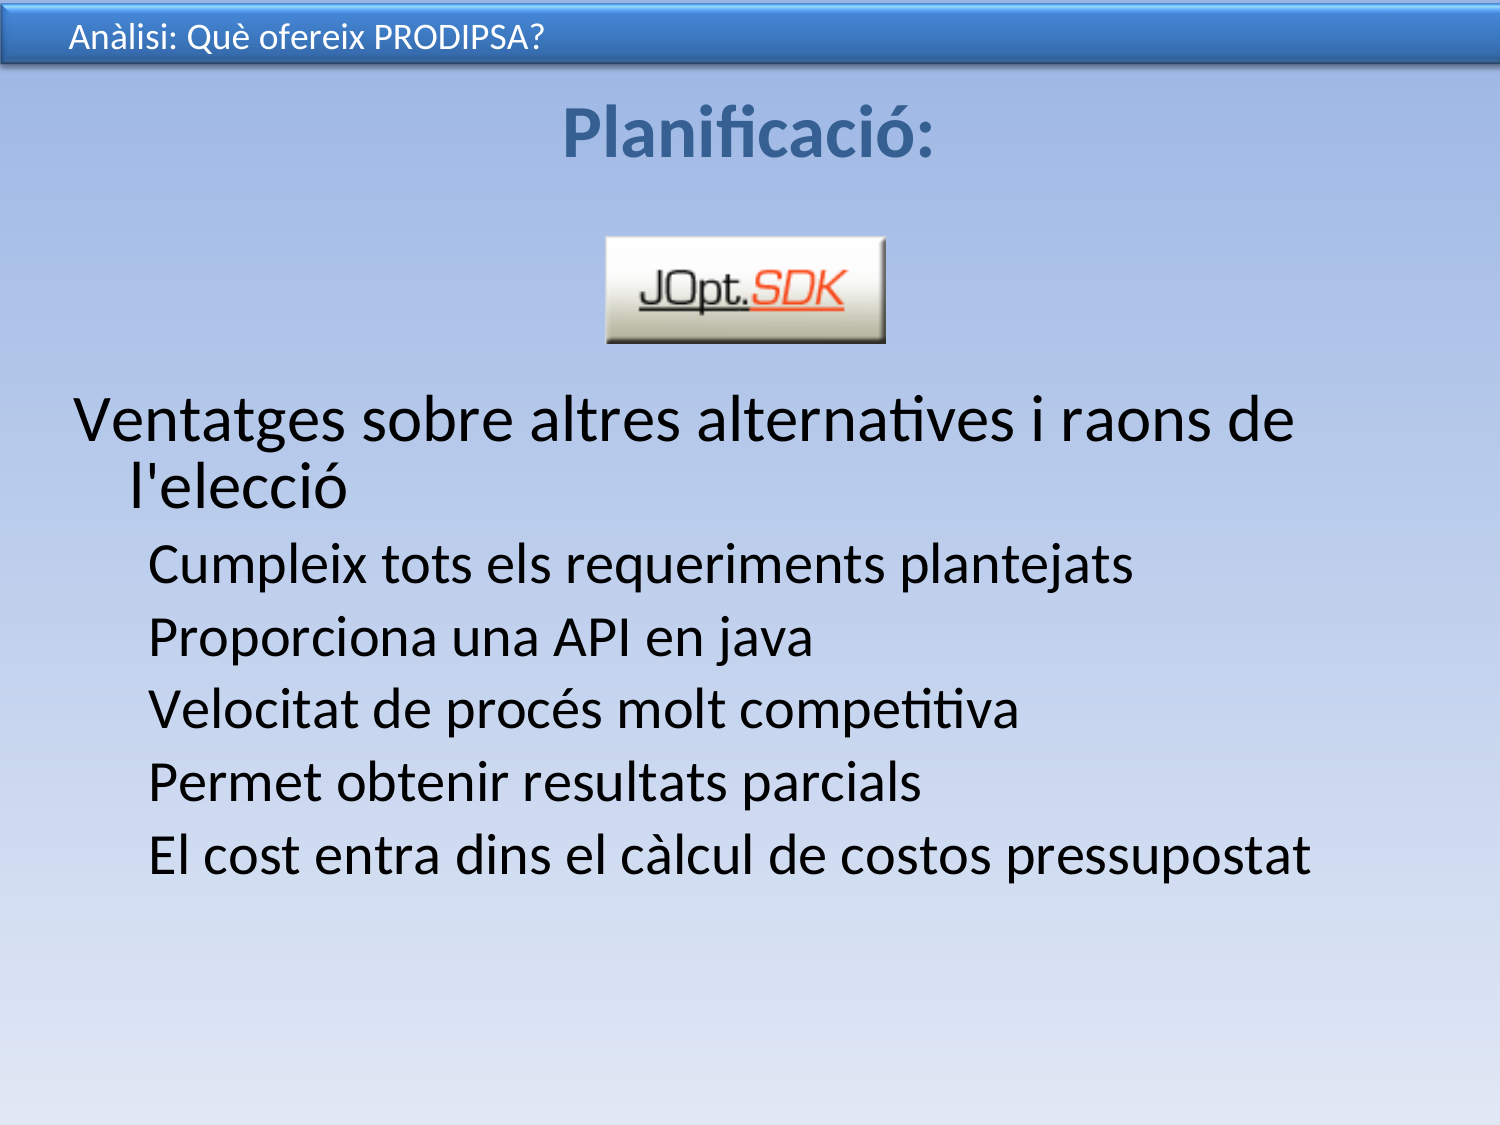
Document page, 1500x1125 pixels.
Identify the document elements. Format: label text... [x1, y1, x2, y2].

text_box Anàlisi: Què ofereix PRODIPSA? [2, 3, 1500, 65]
list Ventatges sobre altres alternatives i raons de l'elecció Cumpleix tots els requeriments plantejats Proporciona una API en java Velocitat de procés molt competitiva Permet obtenir resultats parcials El cost entra dins el càlcul de costos pressupostat [59, 383, 1410, 1125]
picture [605, 236, 886, 344]
title Planificació: [75, 77, 1426, 233]
picture [0, 0, 1500, 77]
